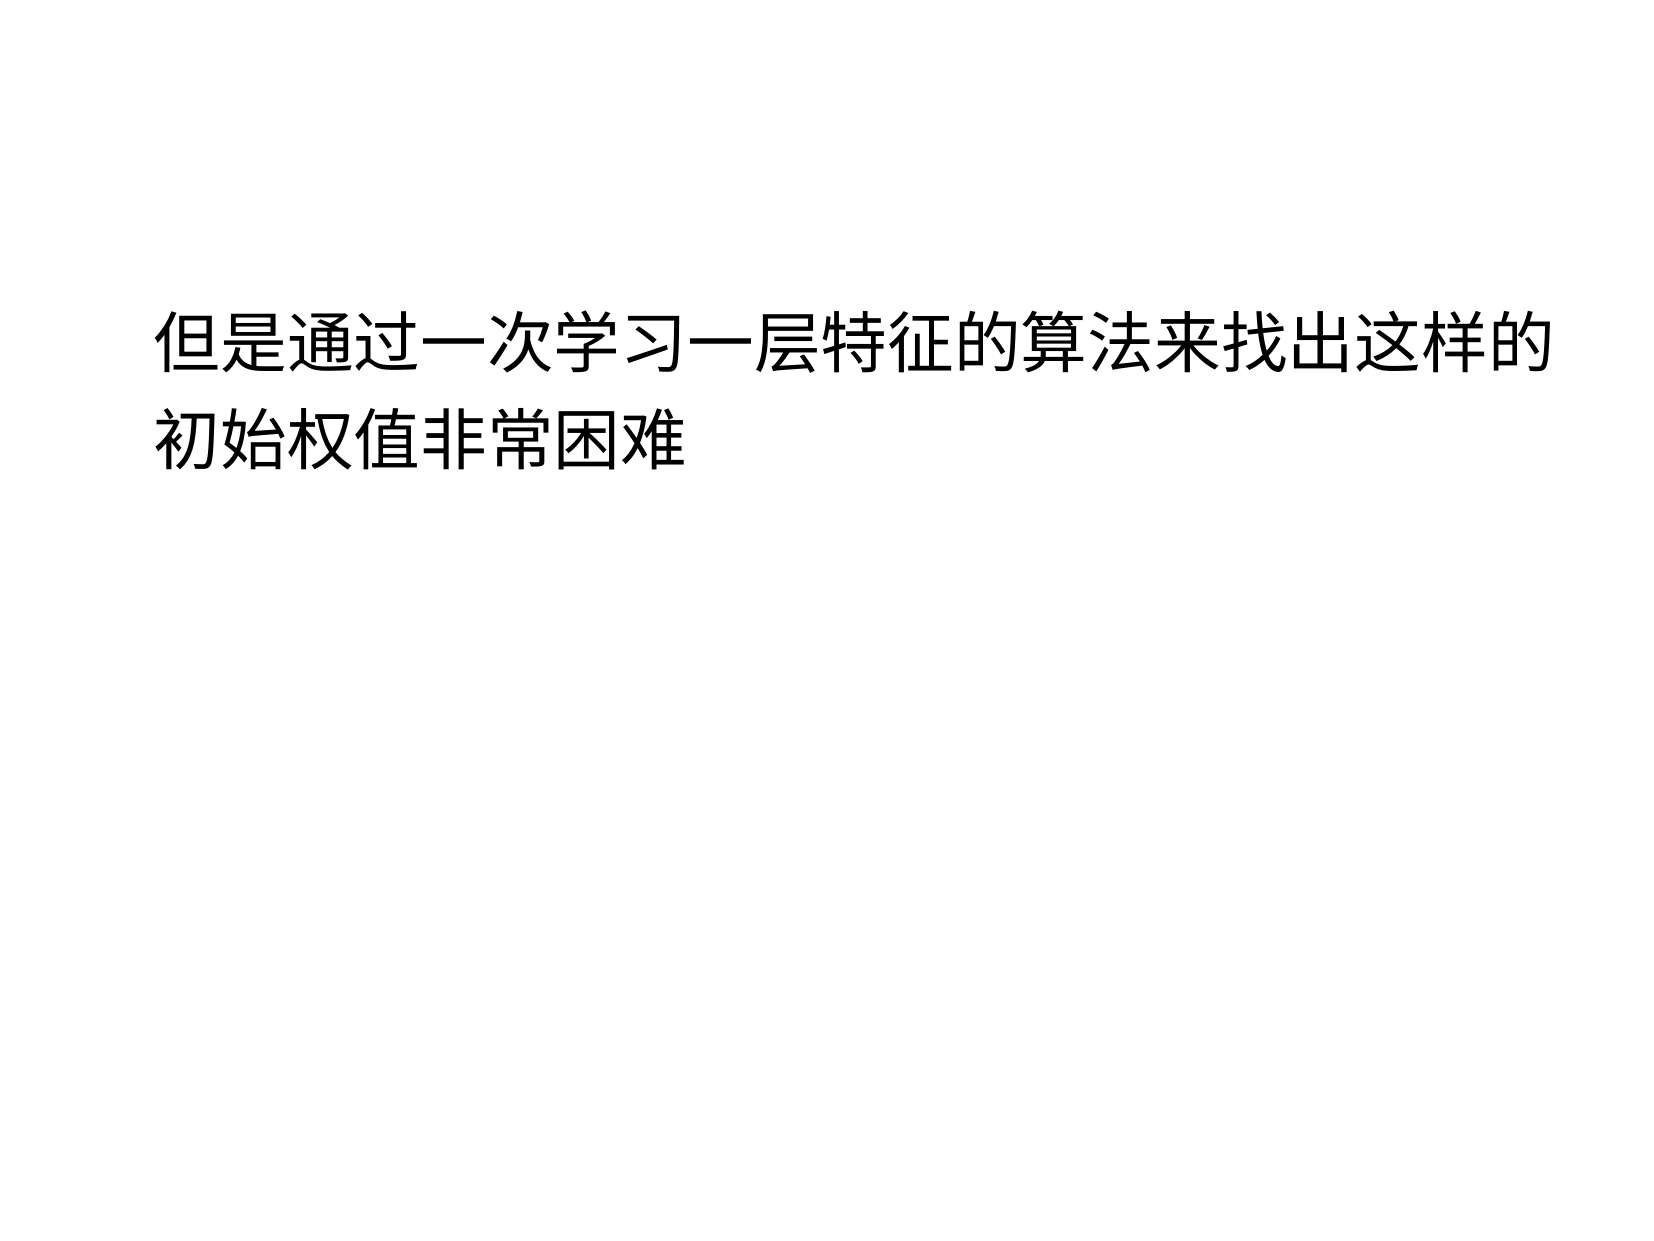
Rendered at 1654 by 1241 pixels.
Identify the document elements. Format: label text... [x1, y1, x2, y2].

list 但是通过一次学习一层特征的算法来找出这样的初始权值非常困难 [82, 290, 1571, 1010]
